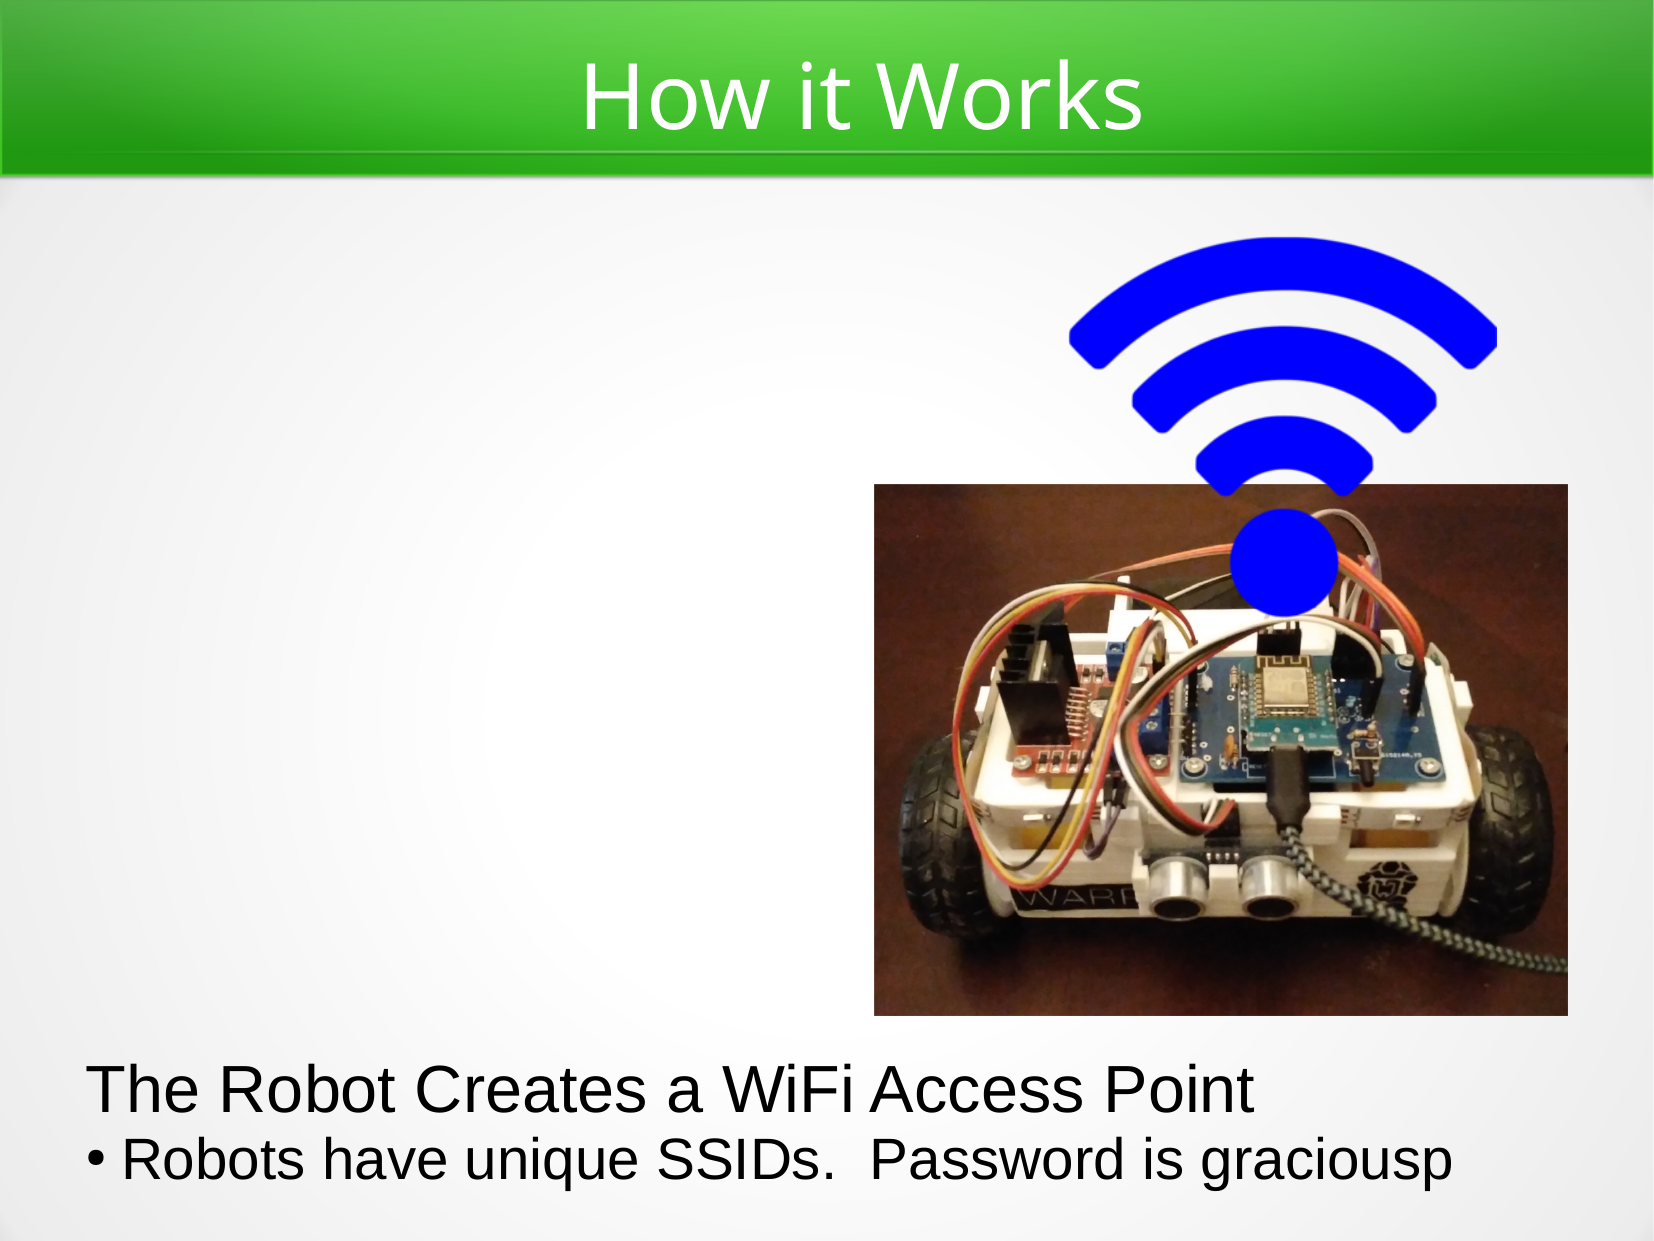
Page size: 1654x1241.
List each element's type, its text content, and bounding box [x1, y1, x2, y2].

title How it Works [118, 23, 1607, 166]
text_box The Robot Creates a WiFi Access Point Robots have unique SSIDs. Password is graciousp [70, 1044, 1654, 1209]
picture [0, 0, 1654, 1241]
